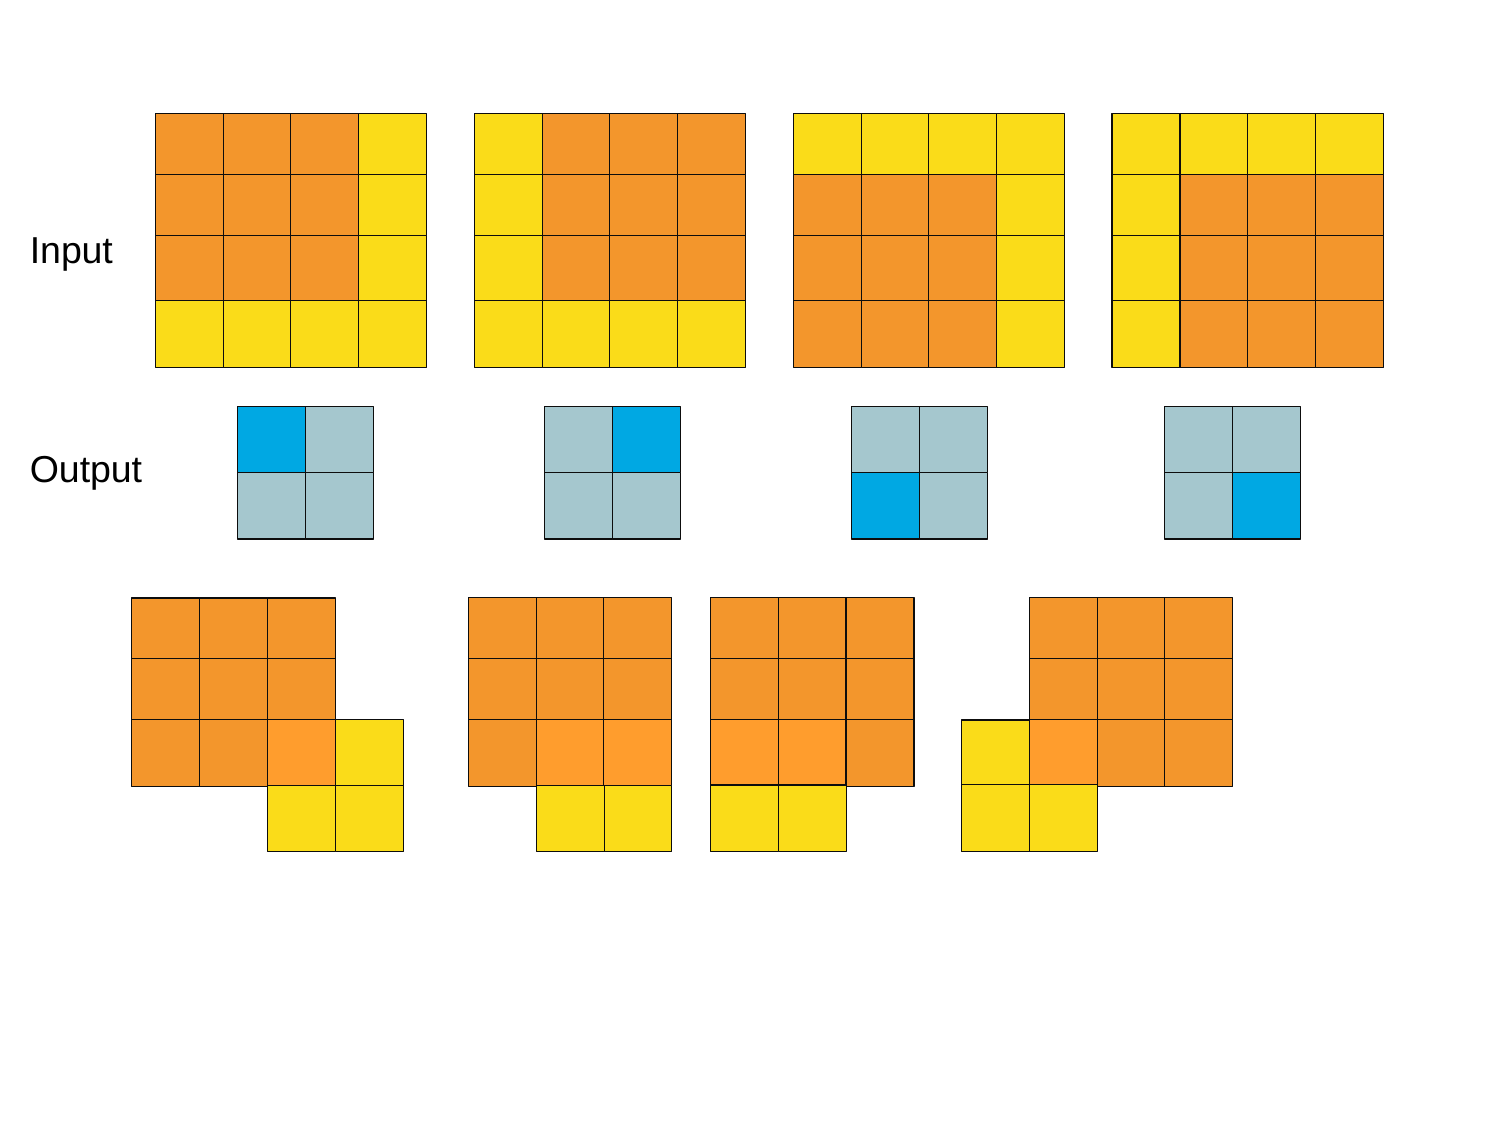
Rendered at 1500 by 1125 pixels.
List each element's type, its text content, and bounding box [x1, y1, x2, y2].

text_box [155, 113, 427, 368]
text_box [131, 597, 404, 852]
text_box [710, 597, 914, 852]
text_box [237, 406, 374, 539]
text_box [1164, 406, 1301, 539]
text_box [961, 597, 1233, 852]
text_box [474, 113, 746, 368]
text_box Input [15, 222, 136, 322]
text_box [793, 113, 1065, 368]
text_box Output [15, 440, 166, 540]
text_box [544, 406, 681, 539]
text_box [468, 597, 672, 852]
text_box [1112, 113, 1384, 368]
text_box [851, 406, 988, 539]
